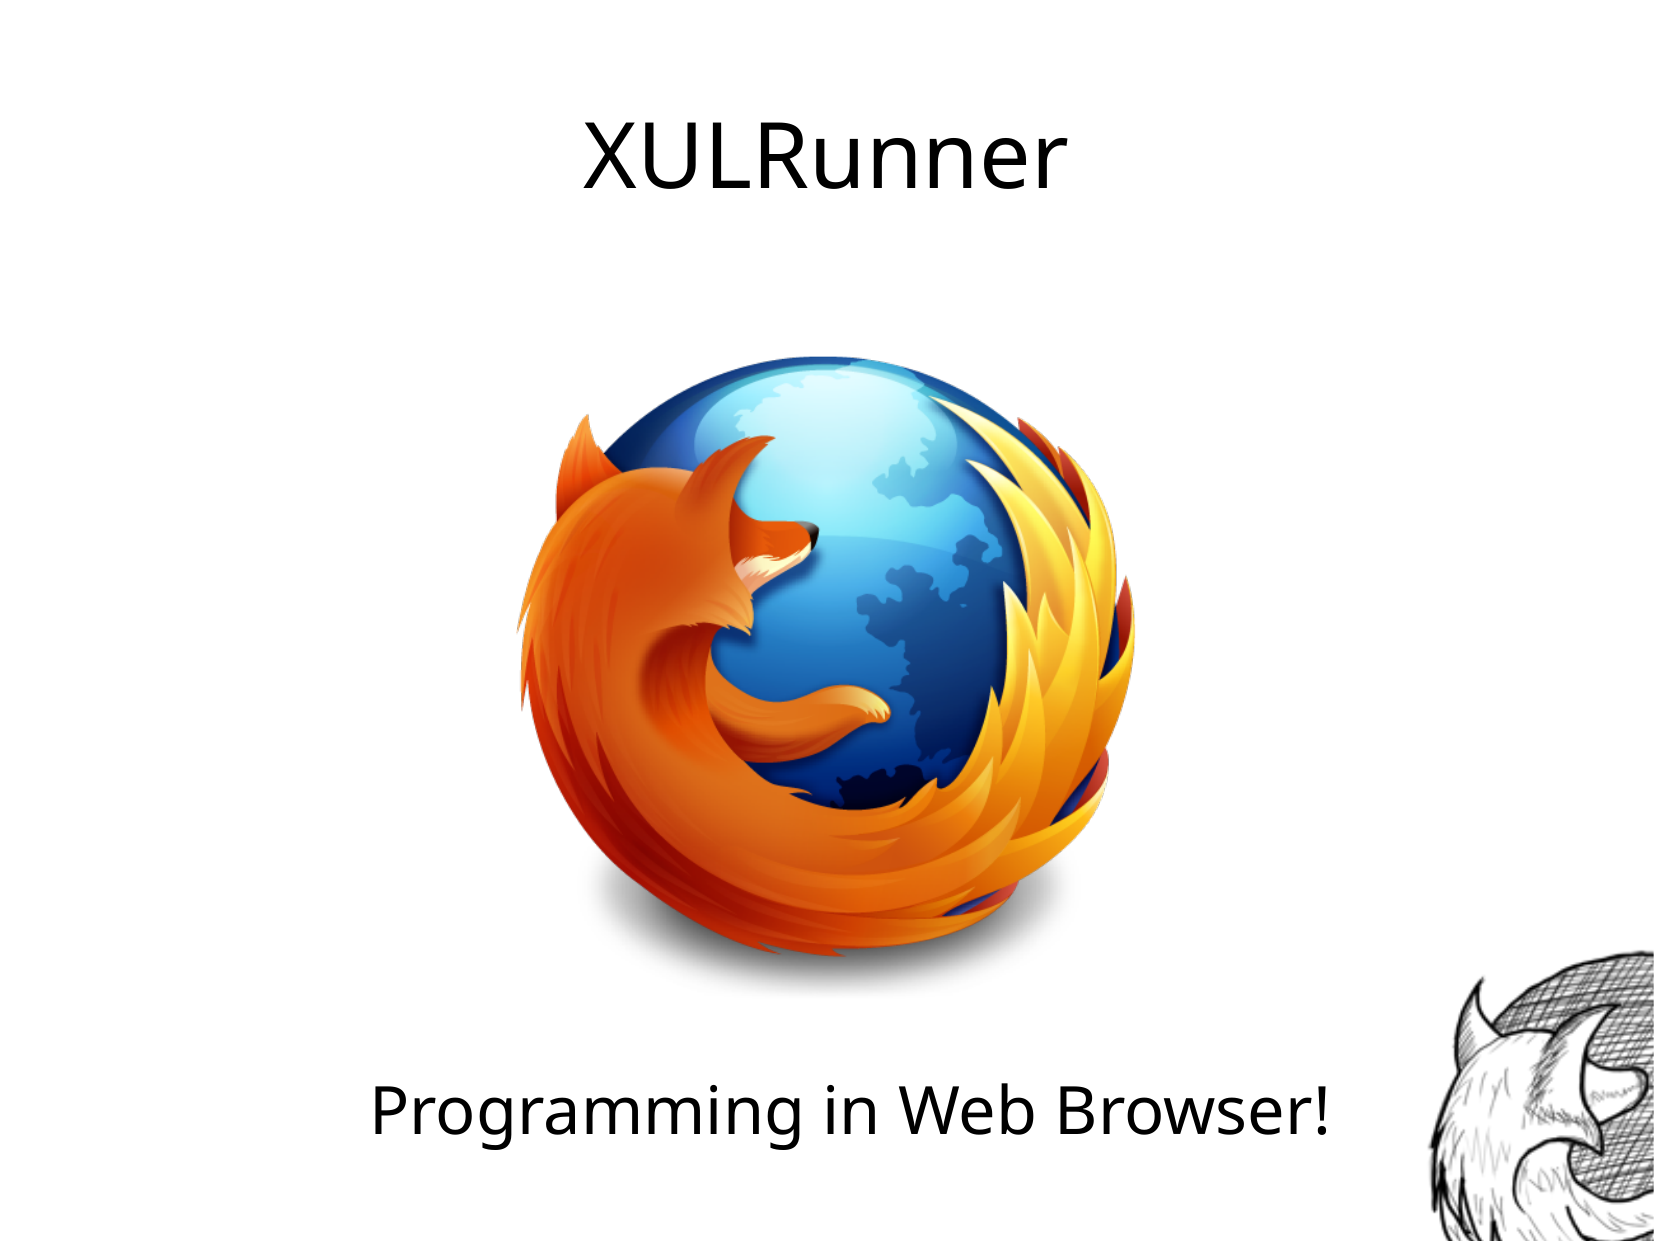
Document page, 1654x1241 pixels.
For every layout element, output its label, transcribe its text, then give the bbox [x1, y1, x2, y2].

text_box Programming in Web Browser! [354, 1056, 1280, 1152]
title XULRunner [82, 49, 1571, 257]
picture [1386, 915, 1654, 1241]
picture [501, 354, 1152, 1004]
